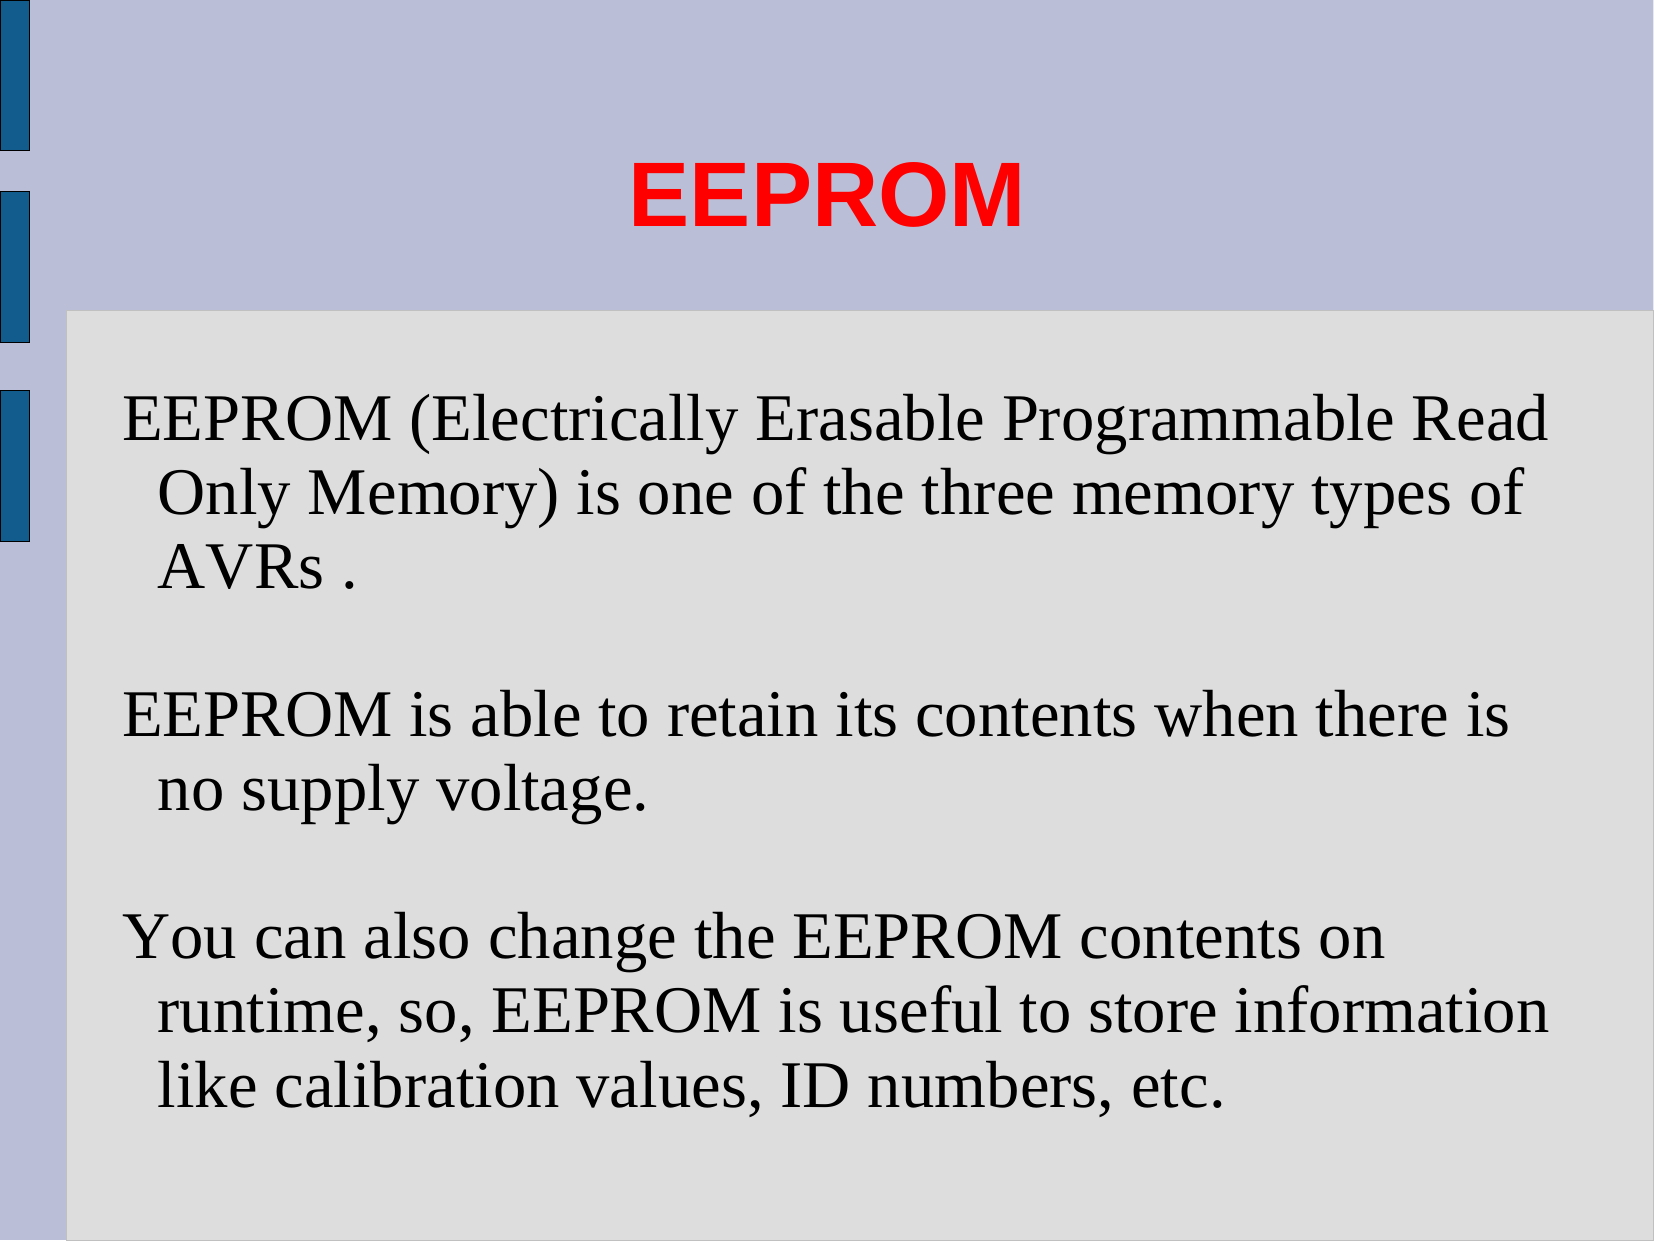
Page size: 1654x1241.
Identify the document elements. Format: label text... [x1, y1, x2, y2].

title EEPROM [121, 91, 1534, 299]
subtitle EEPROM (Electrically Erasable Programmable Read Only Memory) is one of the three memory types of AVRs . EEPROM is able to retain its contents when there is no supply voltage. You can also change the EEPROM contents on runtime, so, EEPROM is useful to store information like calibration values, ID numbers, etc. [86, 340, 1576, 1163]
